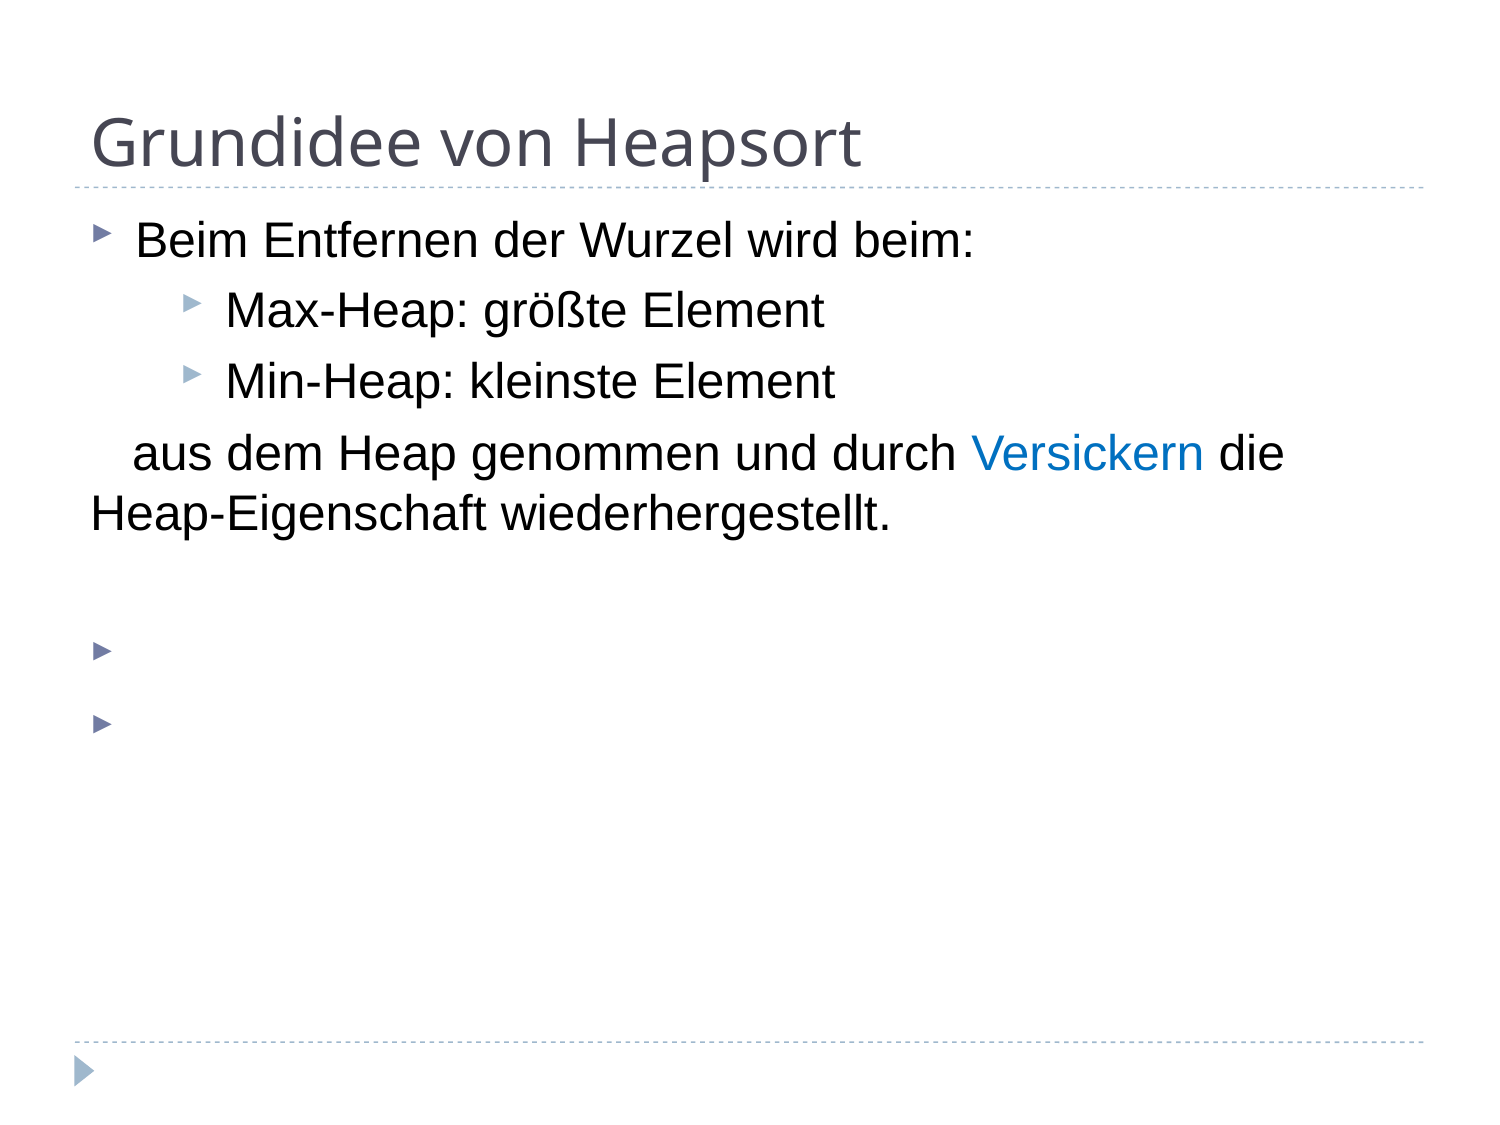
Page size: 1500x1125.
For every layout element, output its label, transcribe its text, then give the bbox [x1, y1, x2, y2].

list Beim Entfernen der Wurzel wird beim: Max-Heap: größte Element Min-Heap: kleinste Element aus dem Heap genommen und durch Versickern die Heap-Eigenschaft wiederhergestellt. [75, 200, 1426, 1011]
title Grundidee von Heapsort [75, 24, 1426, 188]
